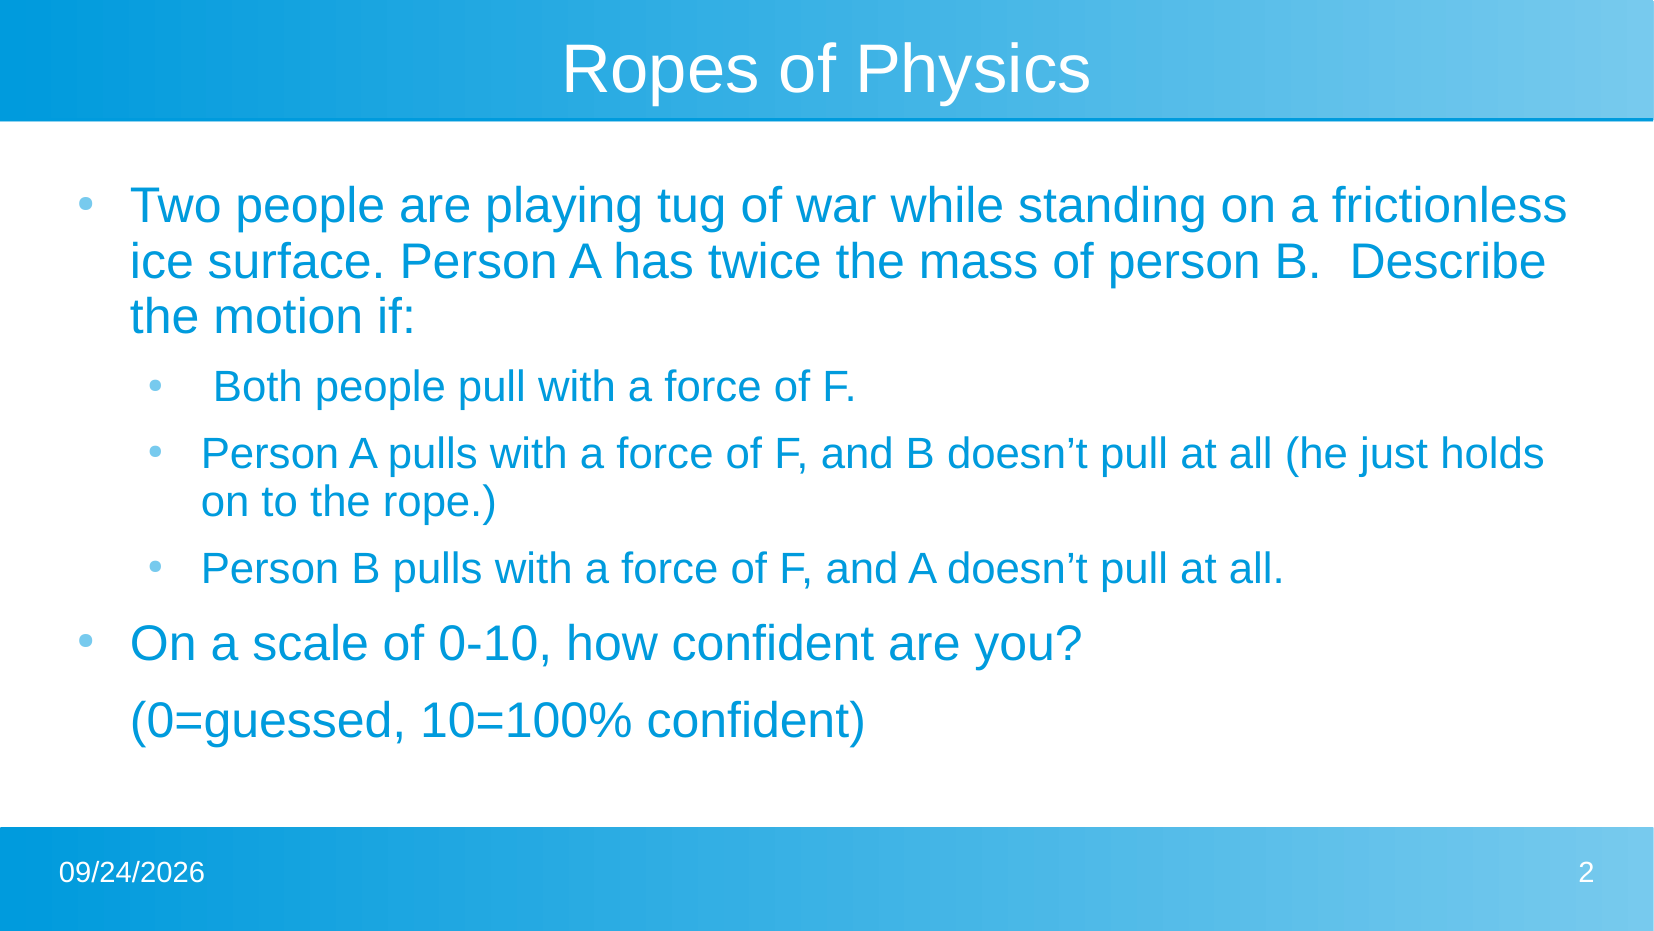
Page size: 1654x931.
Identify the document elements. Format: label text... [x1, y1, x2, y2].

list Two people are playing tug of war while standing on a frictionless ice surface. Person A has twice the mass of person B. Describe the motion if: Both people pull with a force of F. Person A pulls with a force of F, and B doesn’t pull at all (he just holds on to the rope.) Person B pulls with a force of F, and A doesn’t pull at all. On a scale of 0-10, how confident are you? (0=guessed, 10=100% confident) [59, 177, 1595, 768]
title Ropes of Physics [59, 29, 1595, 108]
